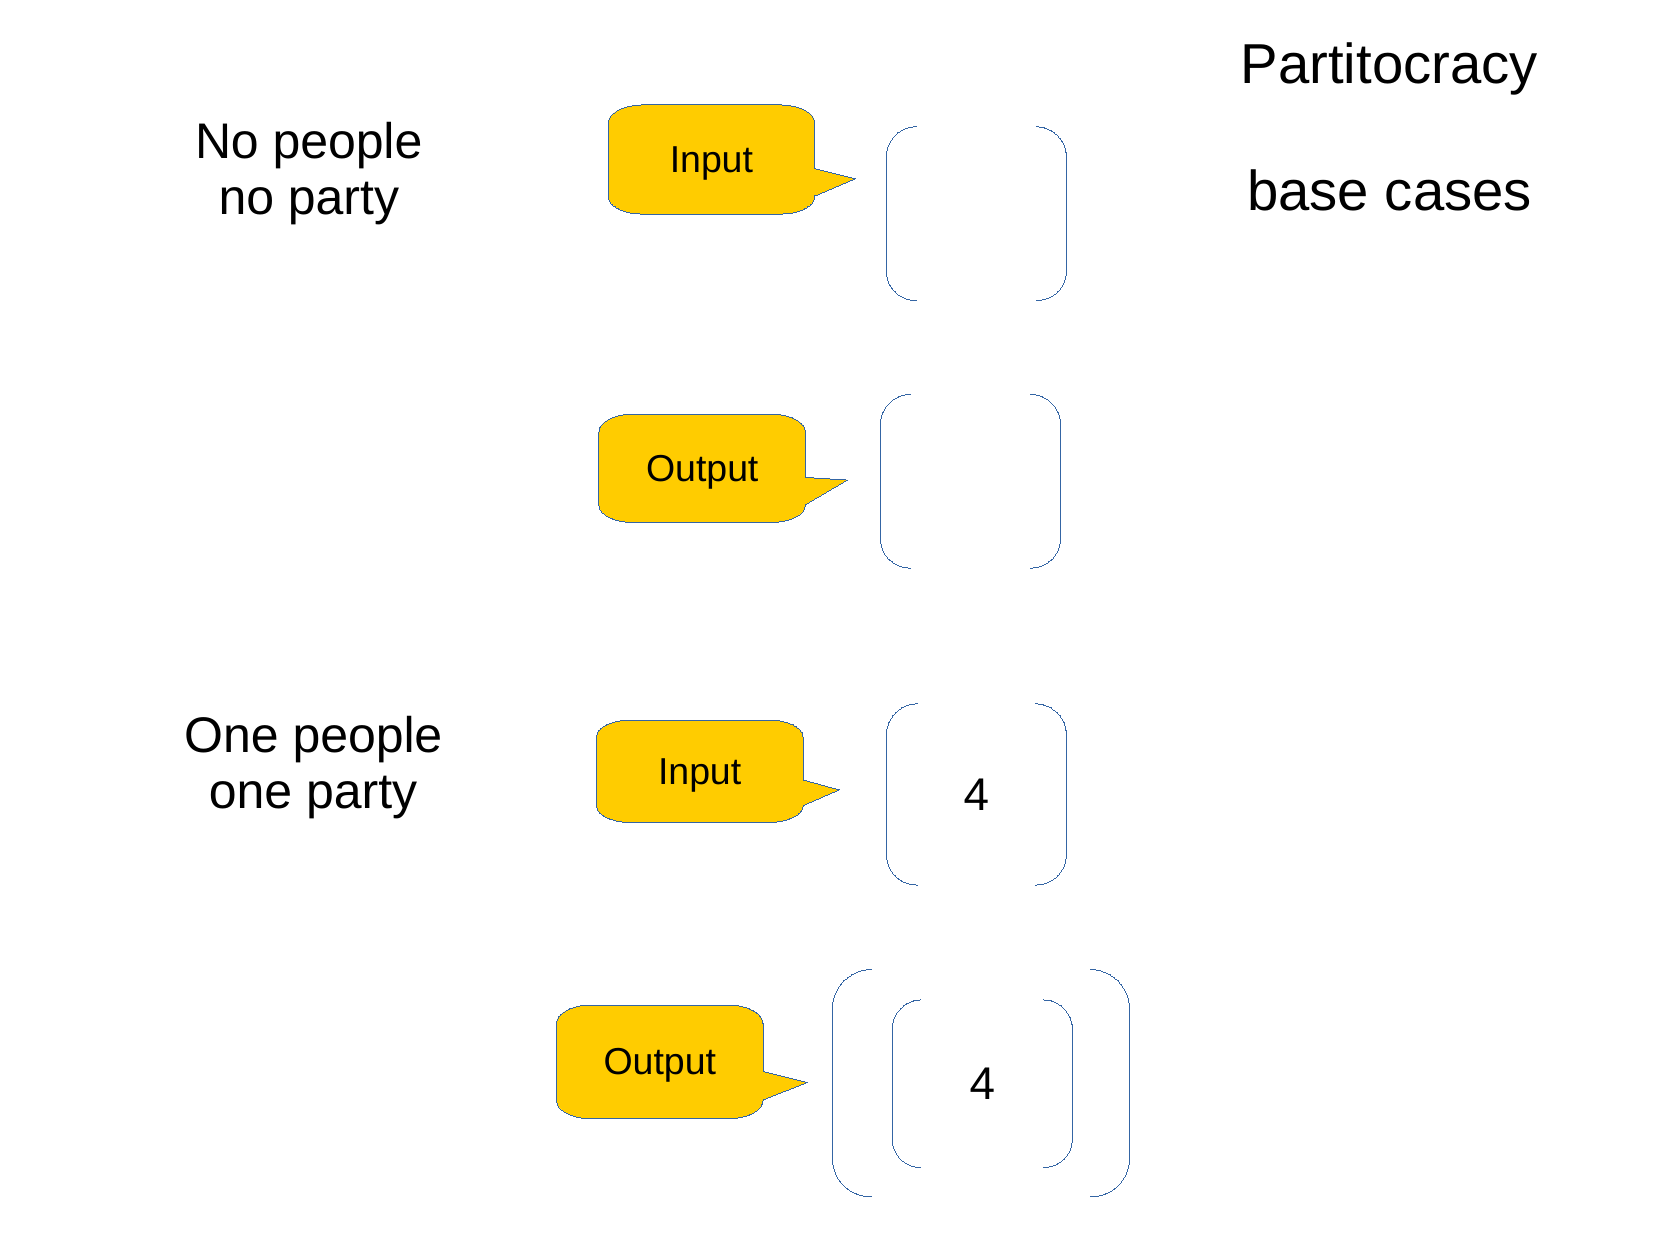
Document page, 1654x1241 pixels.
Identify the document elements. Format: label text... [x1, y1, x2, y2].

text_box 4 [892, 999, 921, 1168]
text_box Input [608, 104, 856, 215]
text_box 4 [1035, 703, 1067, 886]
text_box 4 [886, 703, 918, 886]
text_box Partitocracy base cases [1217, 45, 1563, 211]
text_box 4 [1043, 999, 1073, 1168]
text_box Output [598, 414, 848, 523]
text_box Output [556, 1005, 808, 1119]
text_box No people no party [136, 86, 482, 252]
text_box One people one party [160, 700, 467, 883]
text_box Input [596, 720, 840, 823]
